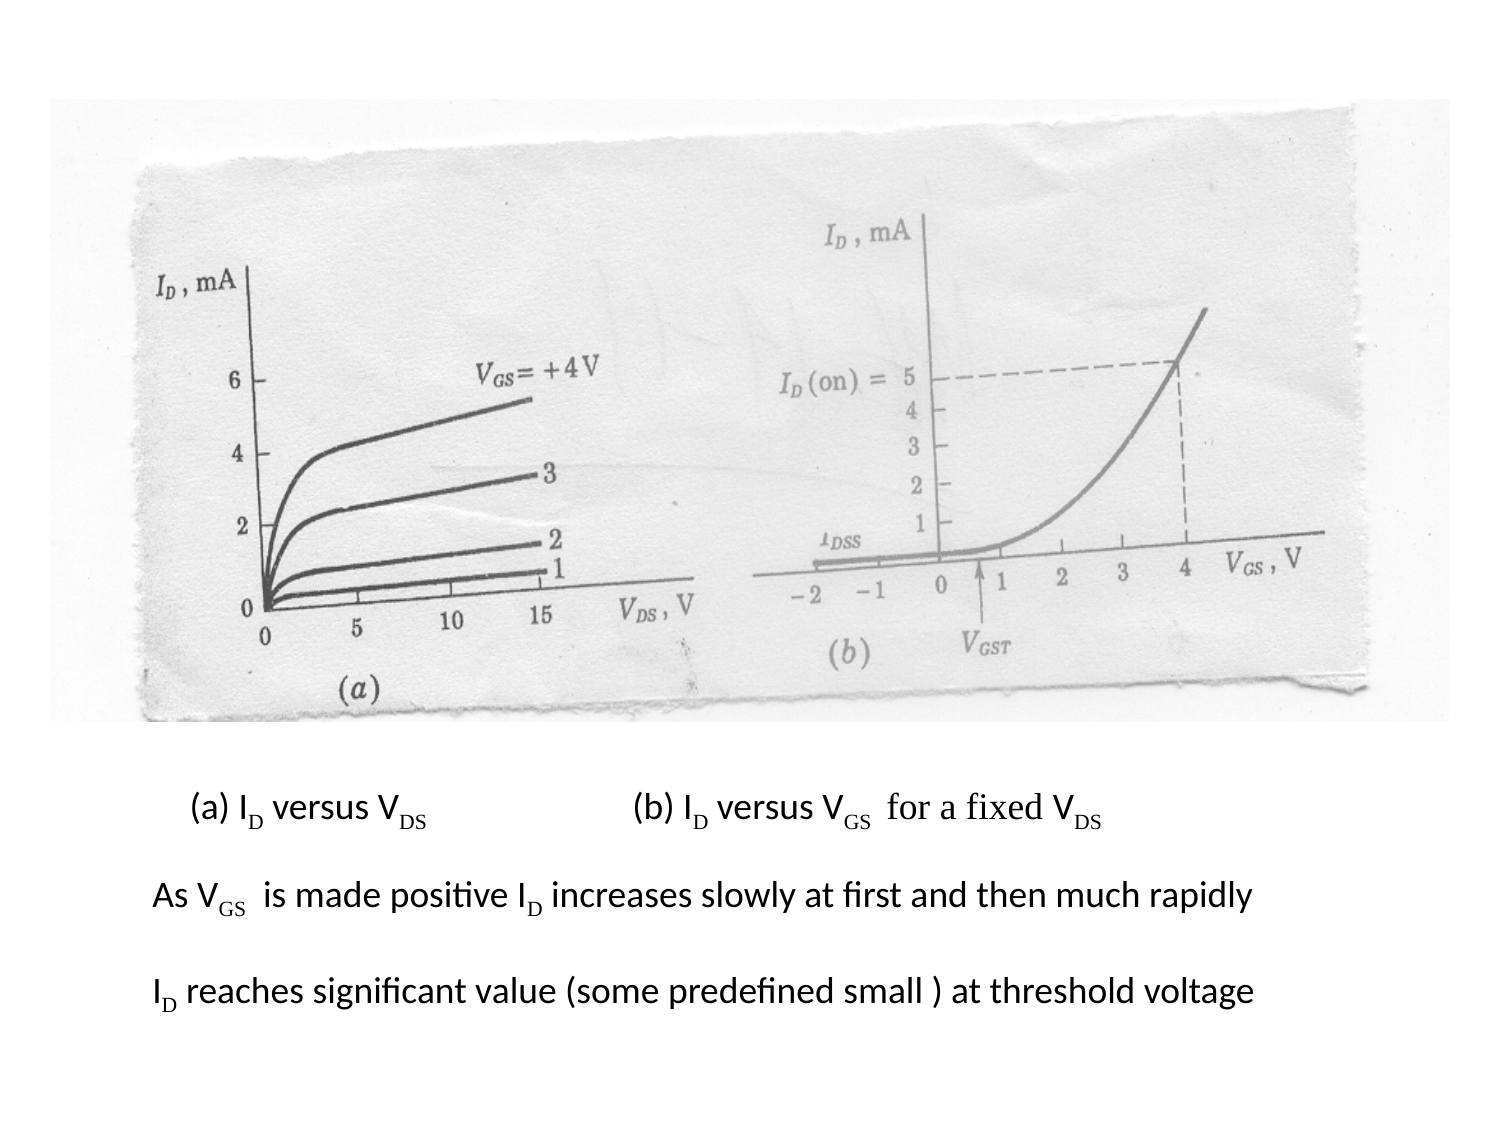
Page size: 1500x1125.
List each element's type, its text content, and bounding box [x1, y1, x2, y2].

text_box (a) ID versus VDS (b) ID versus VGS for a fixed VDS [174, 774, 1375, 841]
text_box As VGS is made positive ID increases slowly at first and then much rapidly ID reaches significant value (some predefined small ) at threshold voltage [137, 862, 1363, 1025]
picture [50, 99, 1450, 722]
